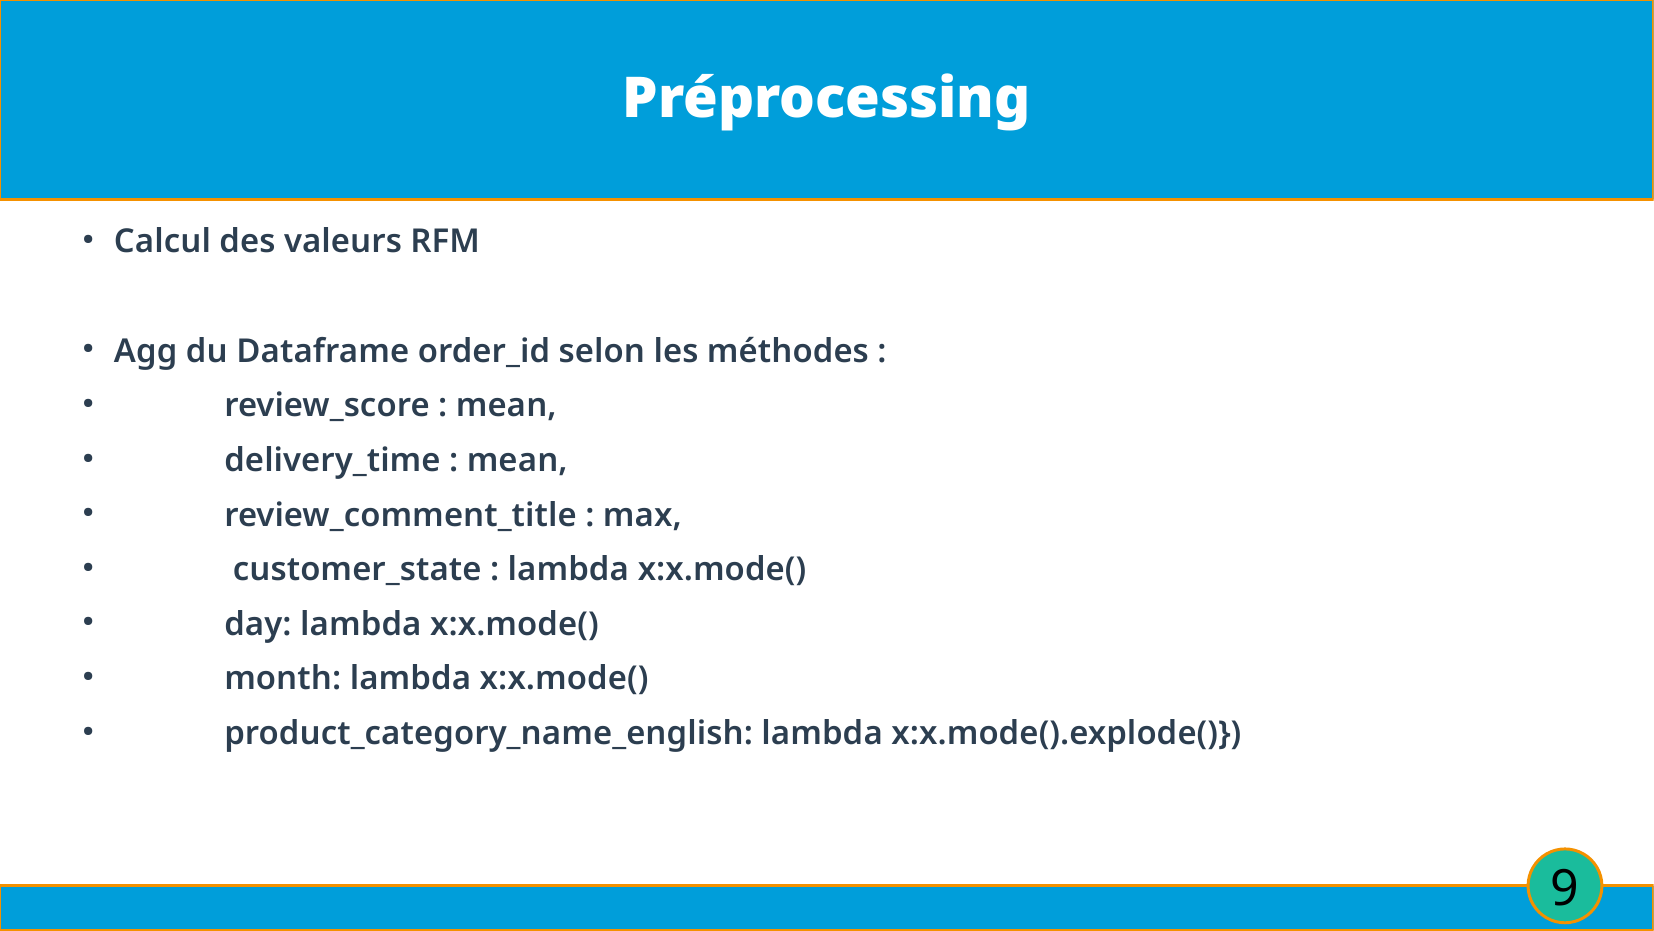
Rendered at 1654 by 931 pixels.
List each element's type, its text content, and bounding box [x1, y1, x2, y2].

title Préprocessing [59, 37, 1595, 155]
list Calcul des valeurs RFM Agg du Dataframe order_id selon les méthodes : review_score : mean, delivery_time : mean, review_comment_title : max, customer_state : lambda x:x.mode() day: lambda x:x.mode() month: lambda x:x.mode() product_category_name_english: lambda x:x.mode().explode()}) [82, 217, 1571, 758]
